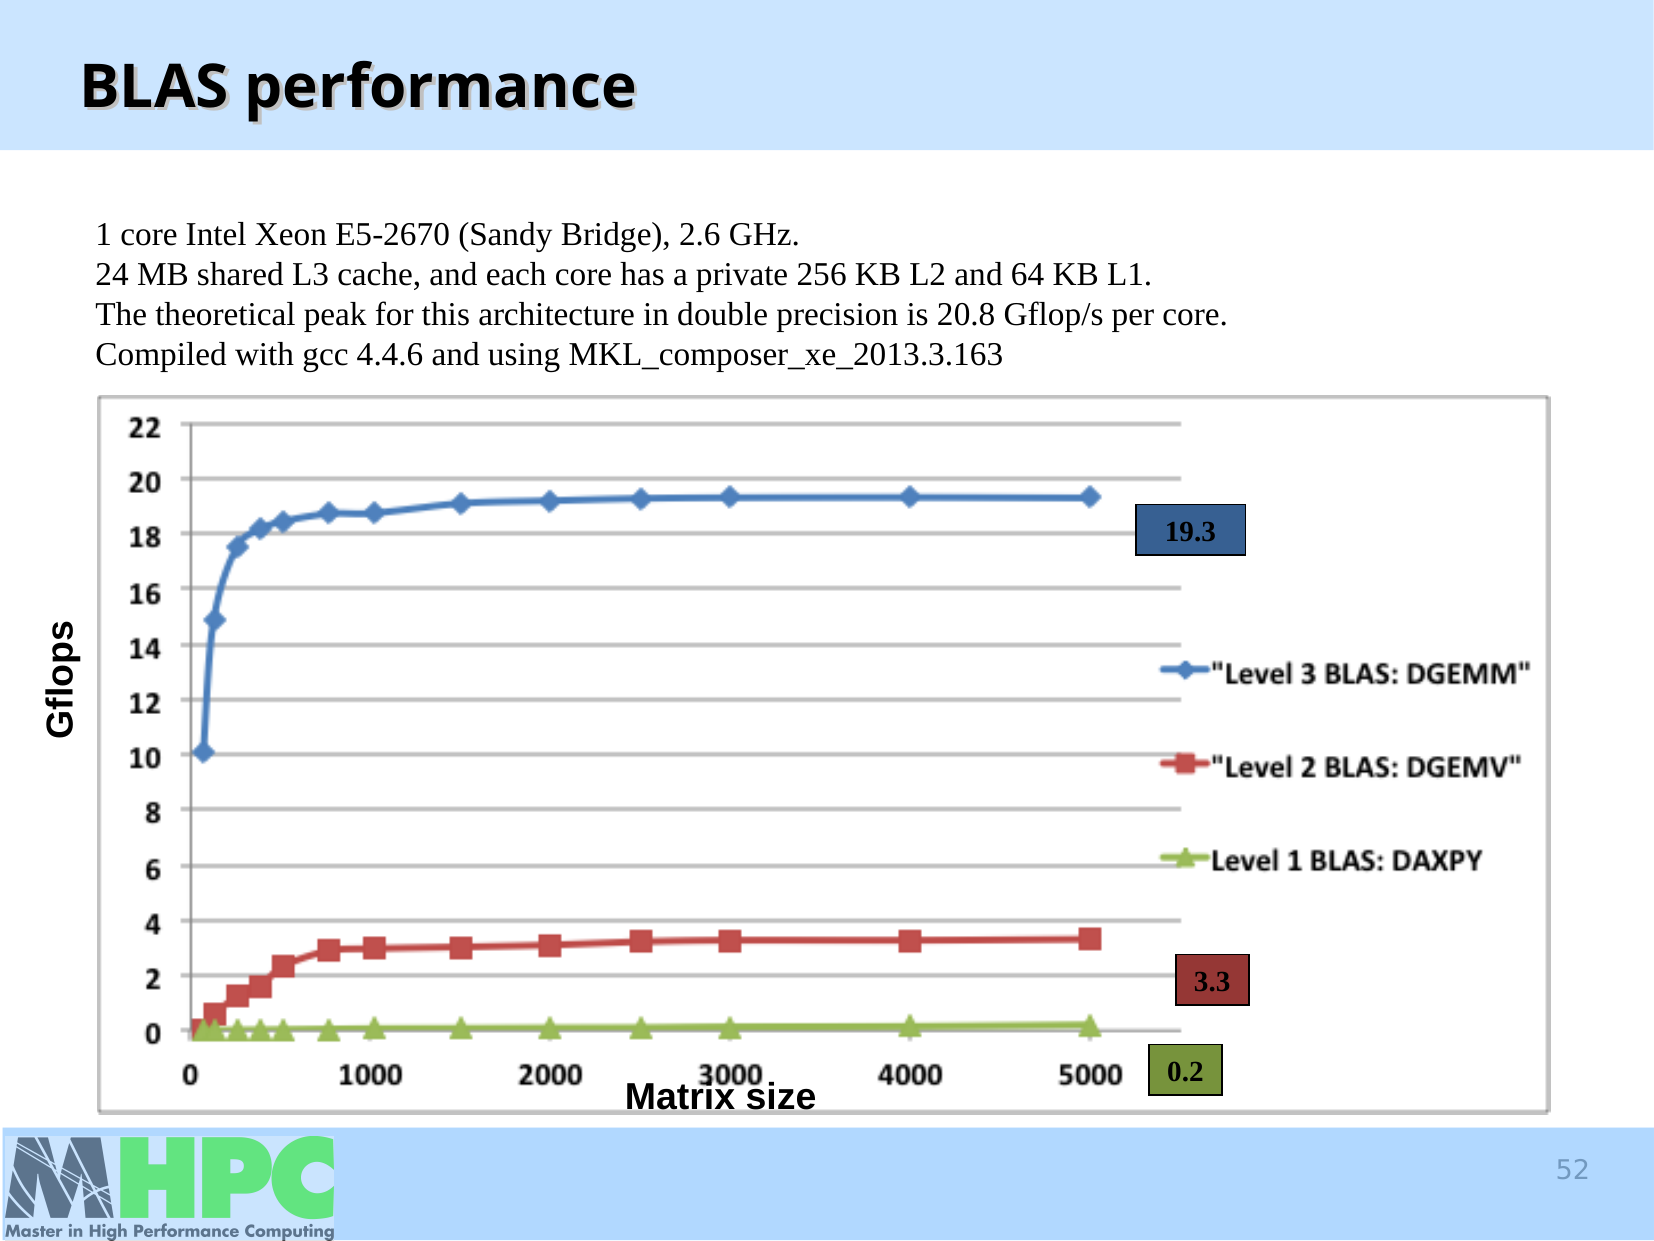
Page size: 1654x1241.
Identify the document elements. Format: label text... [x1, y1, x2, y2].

text_box 1 core Intel Xeon E5-2670 (Sandy Bridge), 2.6 GHz. 24 MB shared L3 cache, and each core has a private 256 KB L2 and 64 KB L1. The theoretical peak for this architecture in double precision is 20.8 Gflop/s per core. Compiled with gcc 4.4.6 and using MKL_composer_xe_2013.3.163 [80, 204, 1547, 380]
text_box Matrix size [553, 1064, 889, 1125]
text_box Gflops [27, 353, 88, 1007]
text_box 19.3 [1135, 504, 1246, 555]
text_box 3.3 [1175, 954, 1249, 1005]
title BLAS performance [79, 0, 1425, 187]
picture [97, 395, 1551, 1115]
text_box 0.2 [1148, 1044, 1222, 1096]
